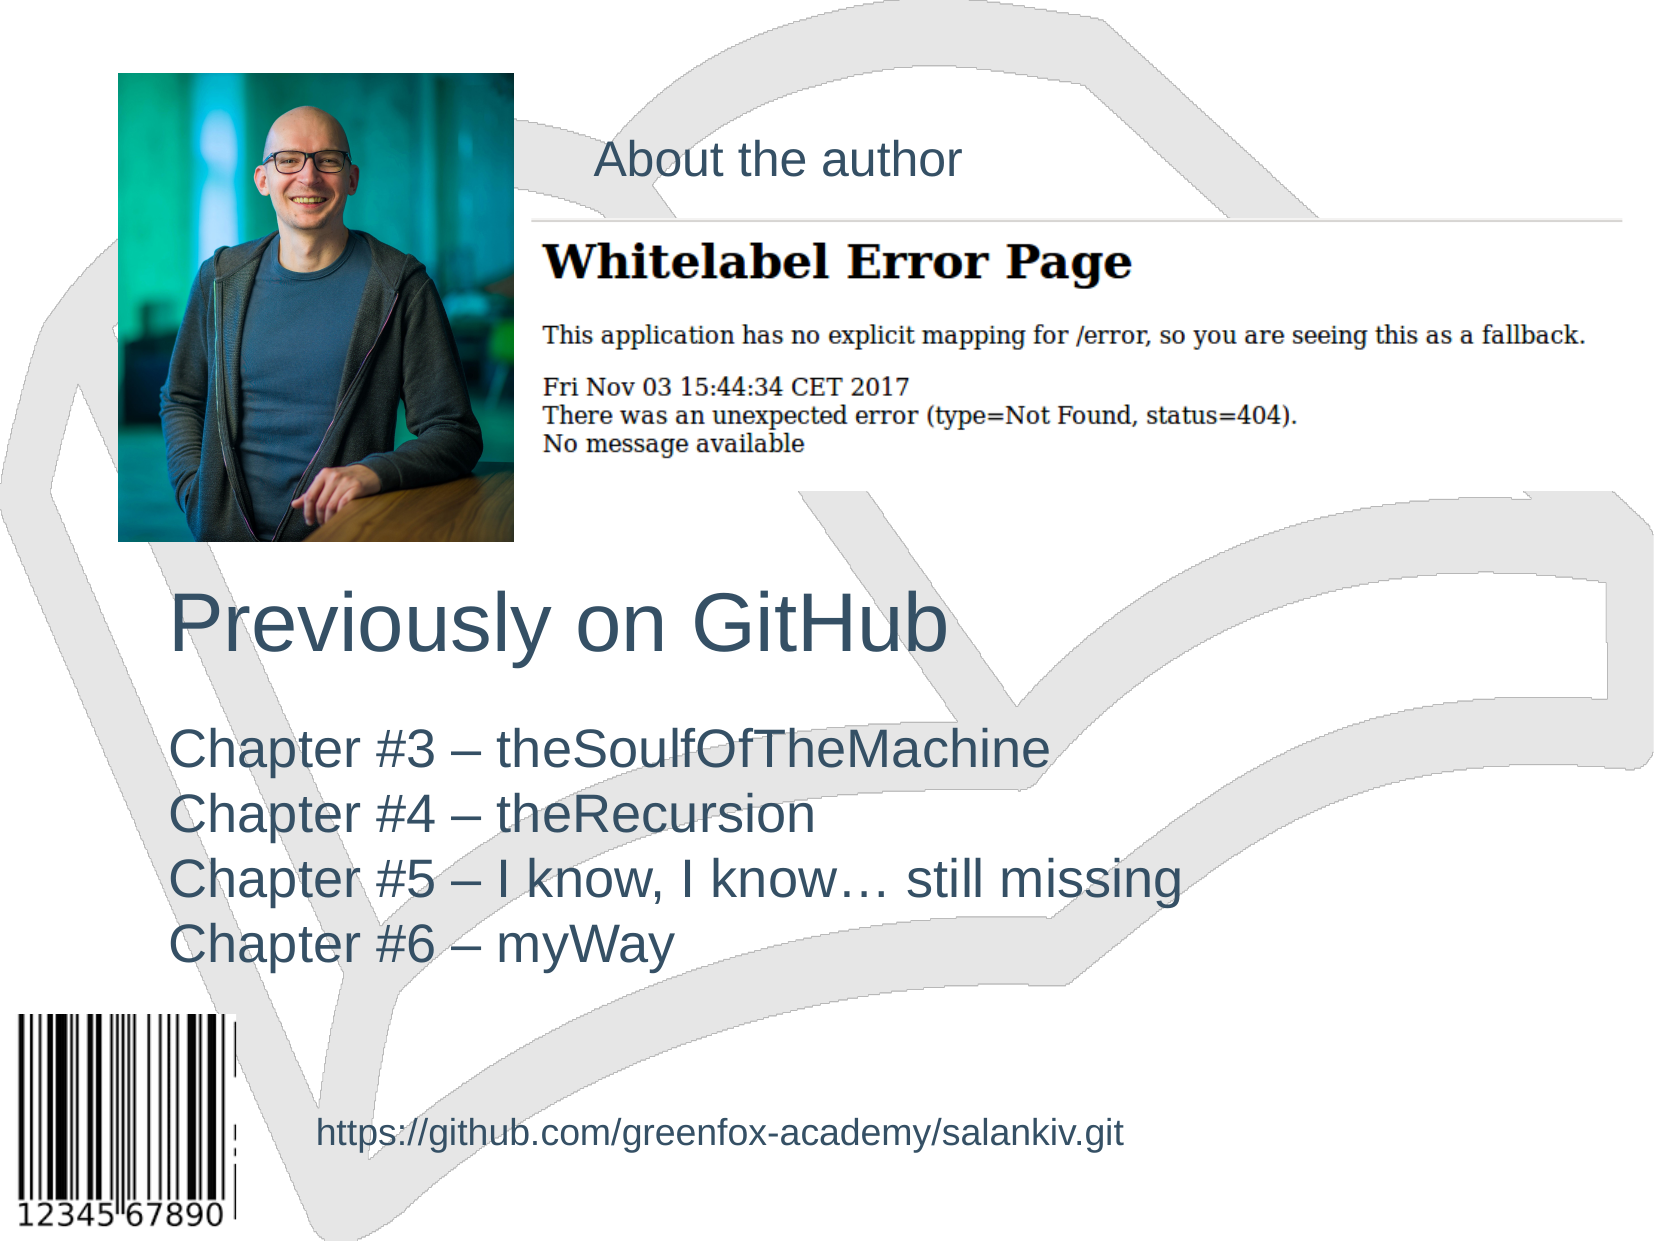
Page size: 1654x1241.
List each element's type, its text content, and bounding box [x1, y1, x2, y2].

text_box Previously on GitHub Chapter #3 – theSoulfOfTheMachine Chapter #4 – theRecursion Chapter #5 – I know, I know… still missing Chapter #6 – myWay https://github.com/greenfox-academy/salankiv.git [153, 561, 1571, 692]
text_box About the author [578, 58, 1571, 218]
picture [0, 0, 1654, 1241]
